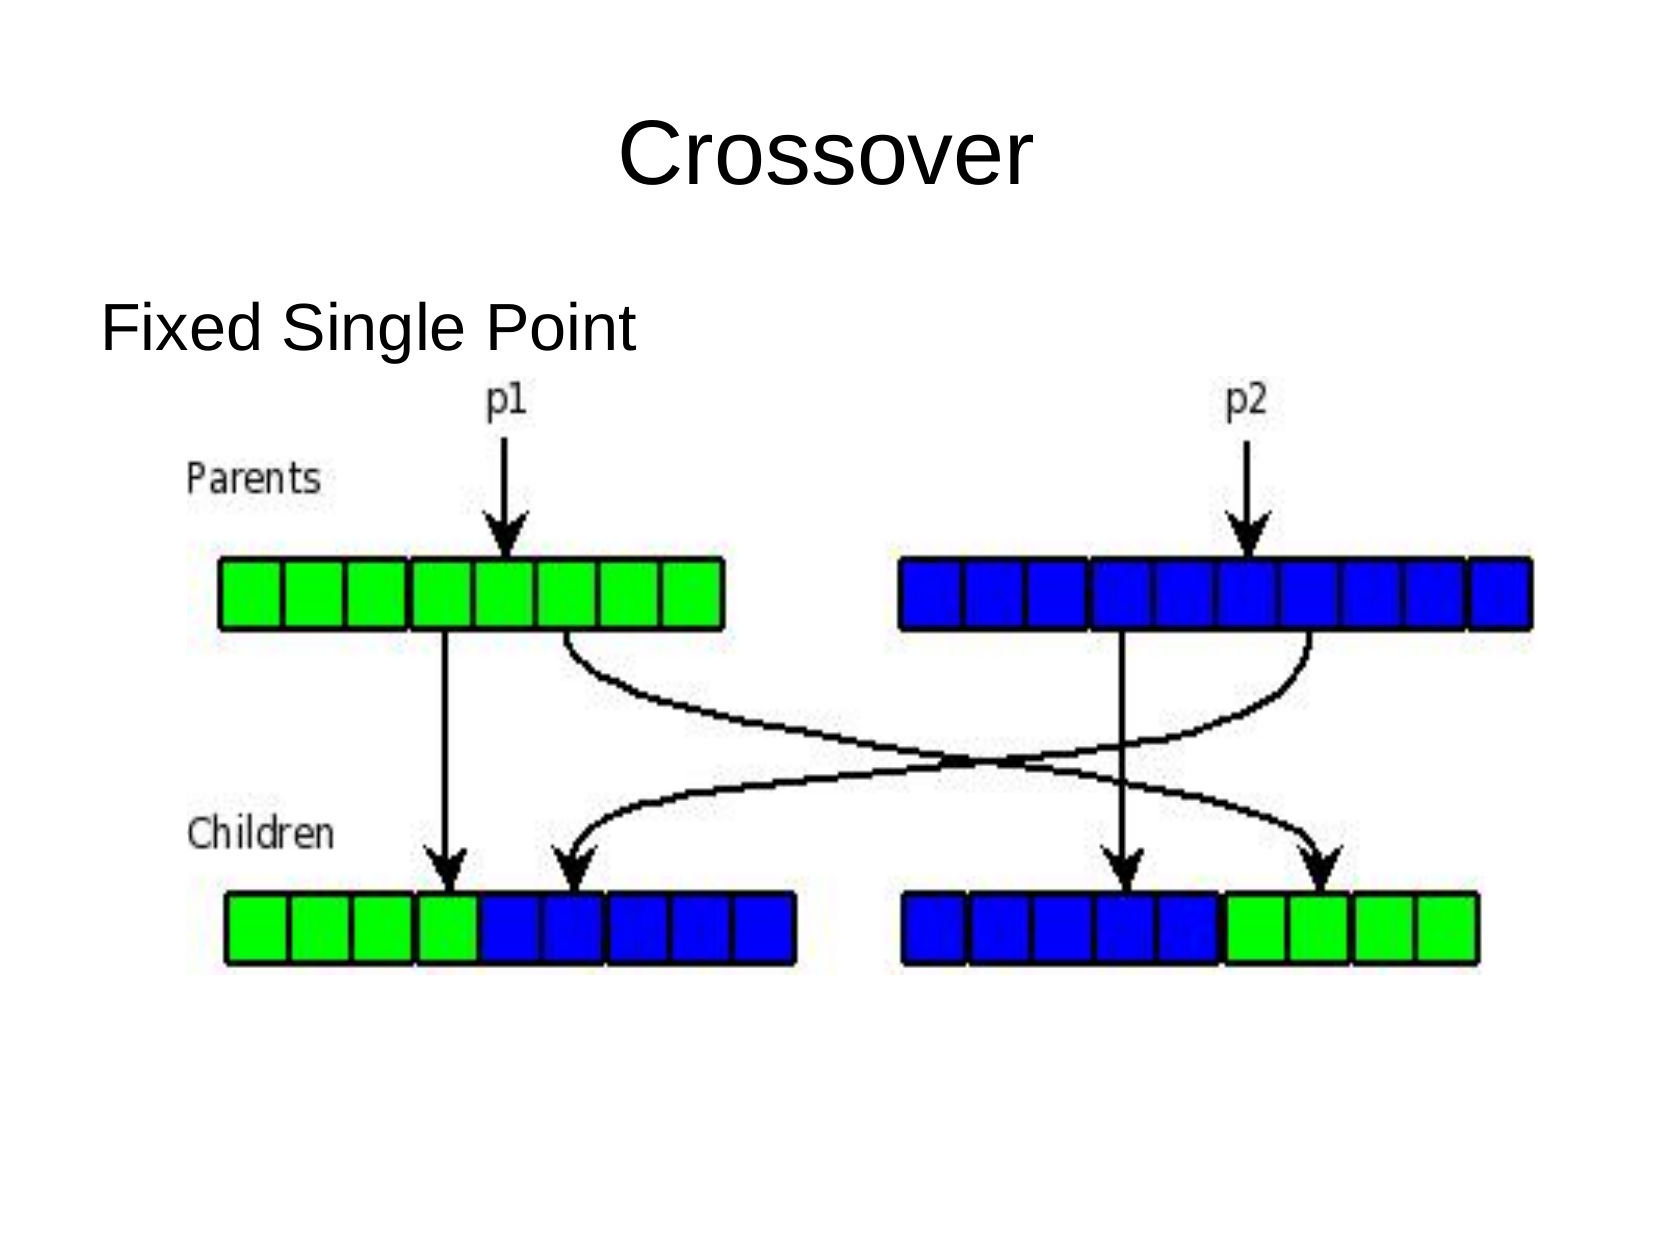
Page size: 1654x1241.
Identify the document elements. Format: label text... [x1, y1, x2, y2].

list Fixed Single Point [82, 290, 1571, 376]
picture [187, 376, 1538, 976]
title Crossover [82, 56, 1571, 250]
